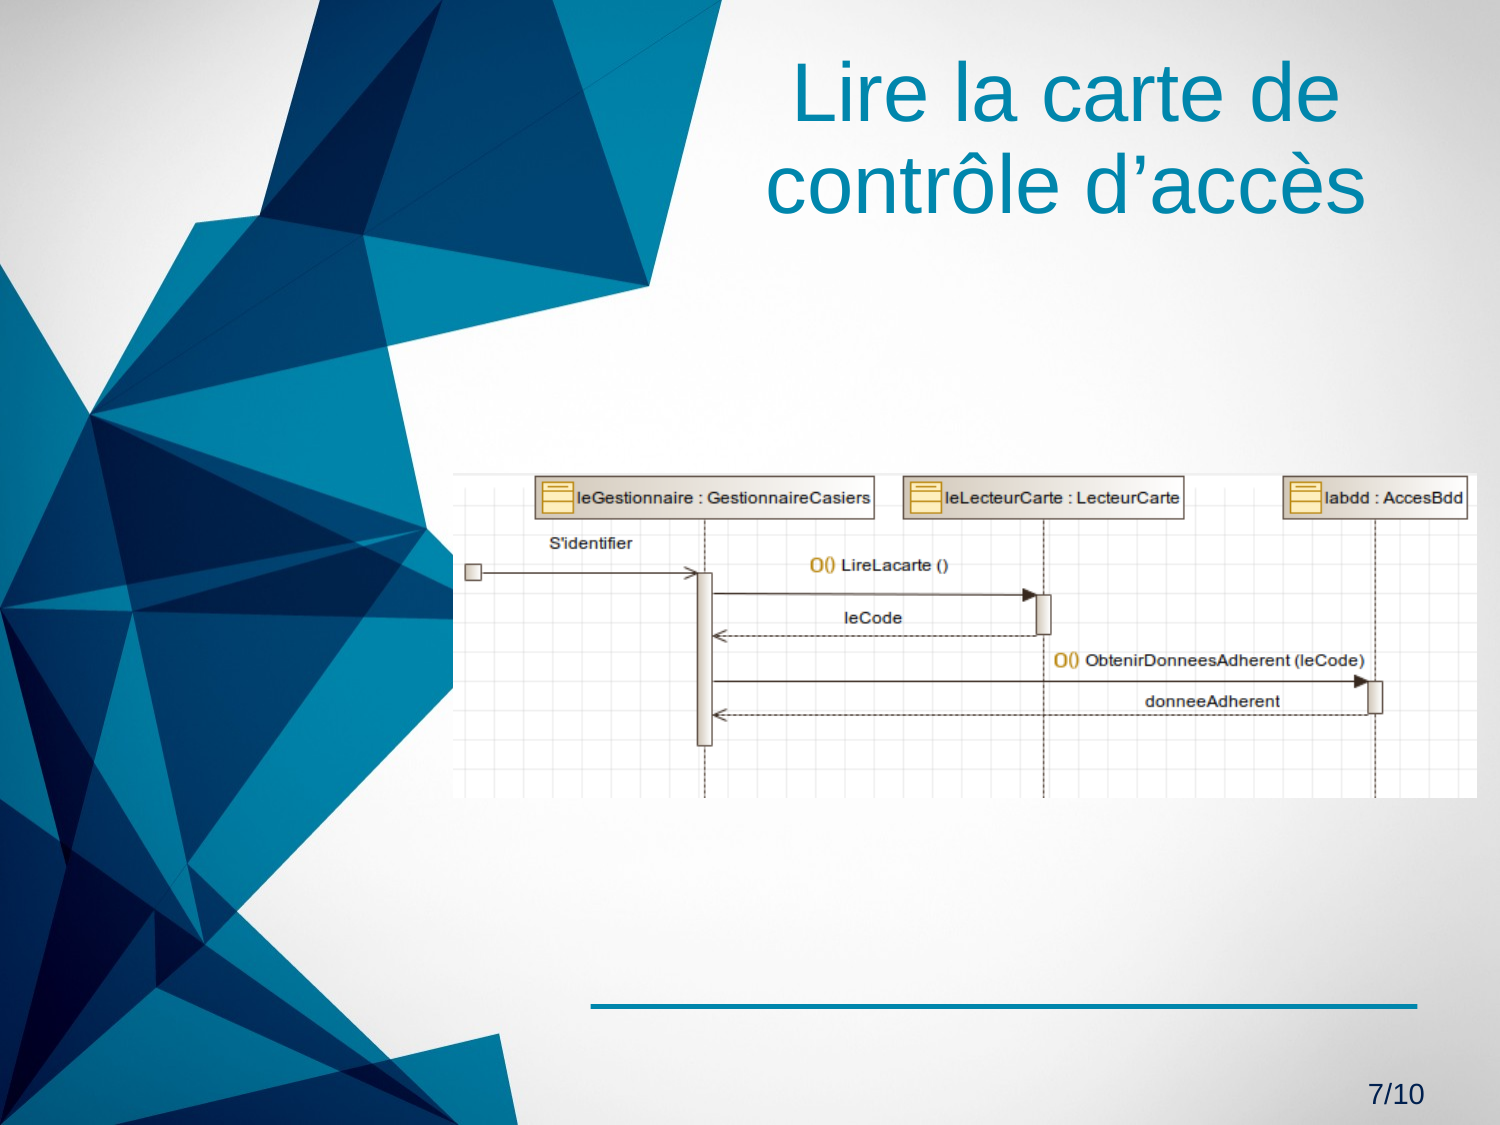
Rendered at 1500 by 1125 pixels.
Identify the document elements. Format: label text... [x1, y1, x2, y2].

picture [0, 0, 1500, 1125]
title Lire la carte de contrôle d’accès [708, 44, 1425, 233]
